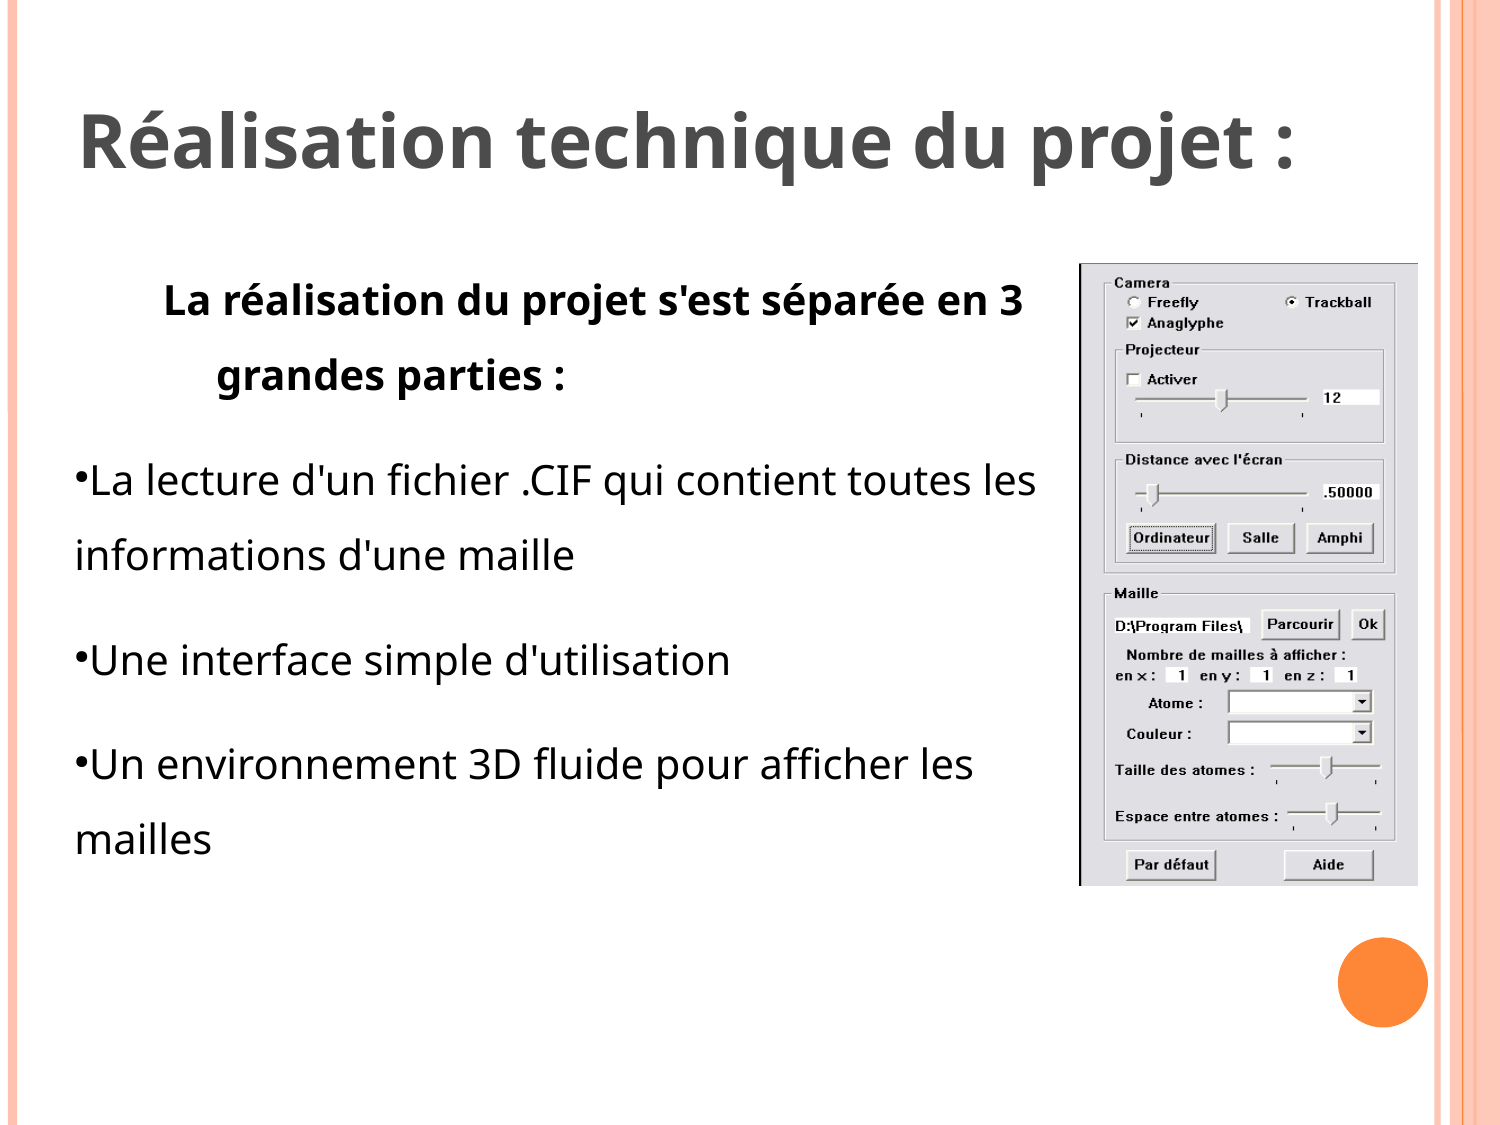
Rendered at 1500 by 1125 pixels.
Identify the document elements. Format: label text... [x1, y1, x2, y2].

list La réalisation du projet s'est séparée en 3 grandes parties : La lecture d'un fichier .CIF qui contient toutes les informations d'une maille Une interface simple d'utilisation Un environnement 3D fluide pour afficher les mailles [74, 248, 1093, 1034]
picture [1079, 263, 1418, 886]
title Réalisation technique du projet : [75, 45, 1300, 233]
